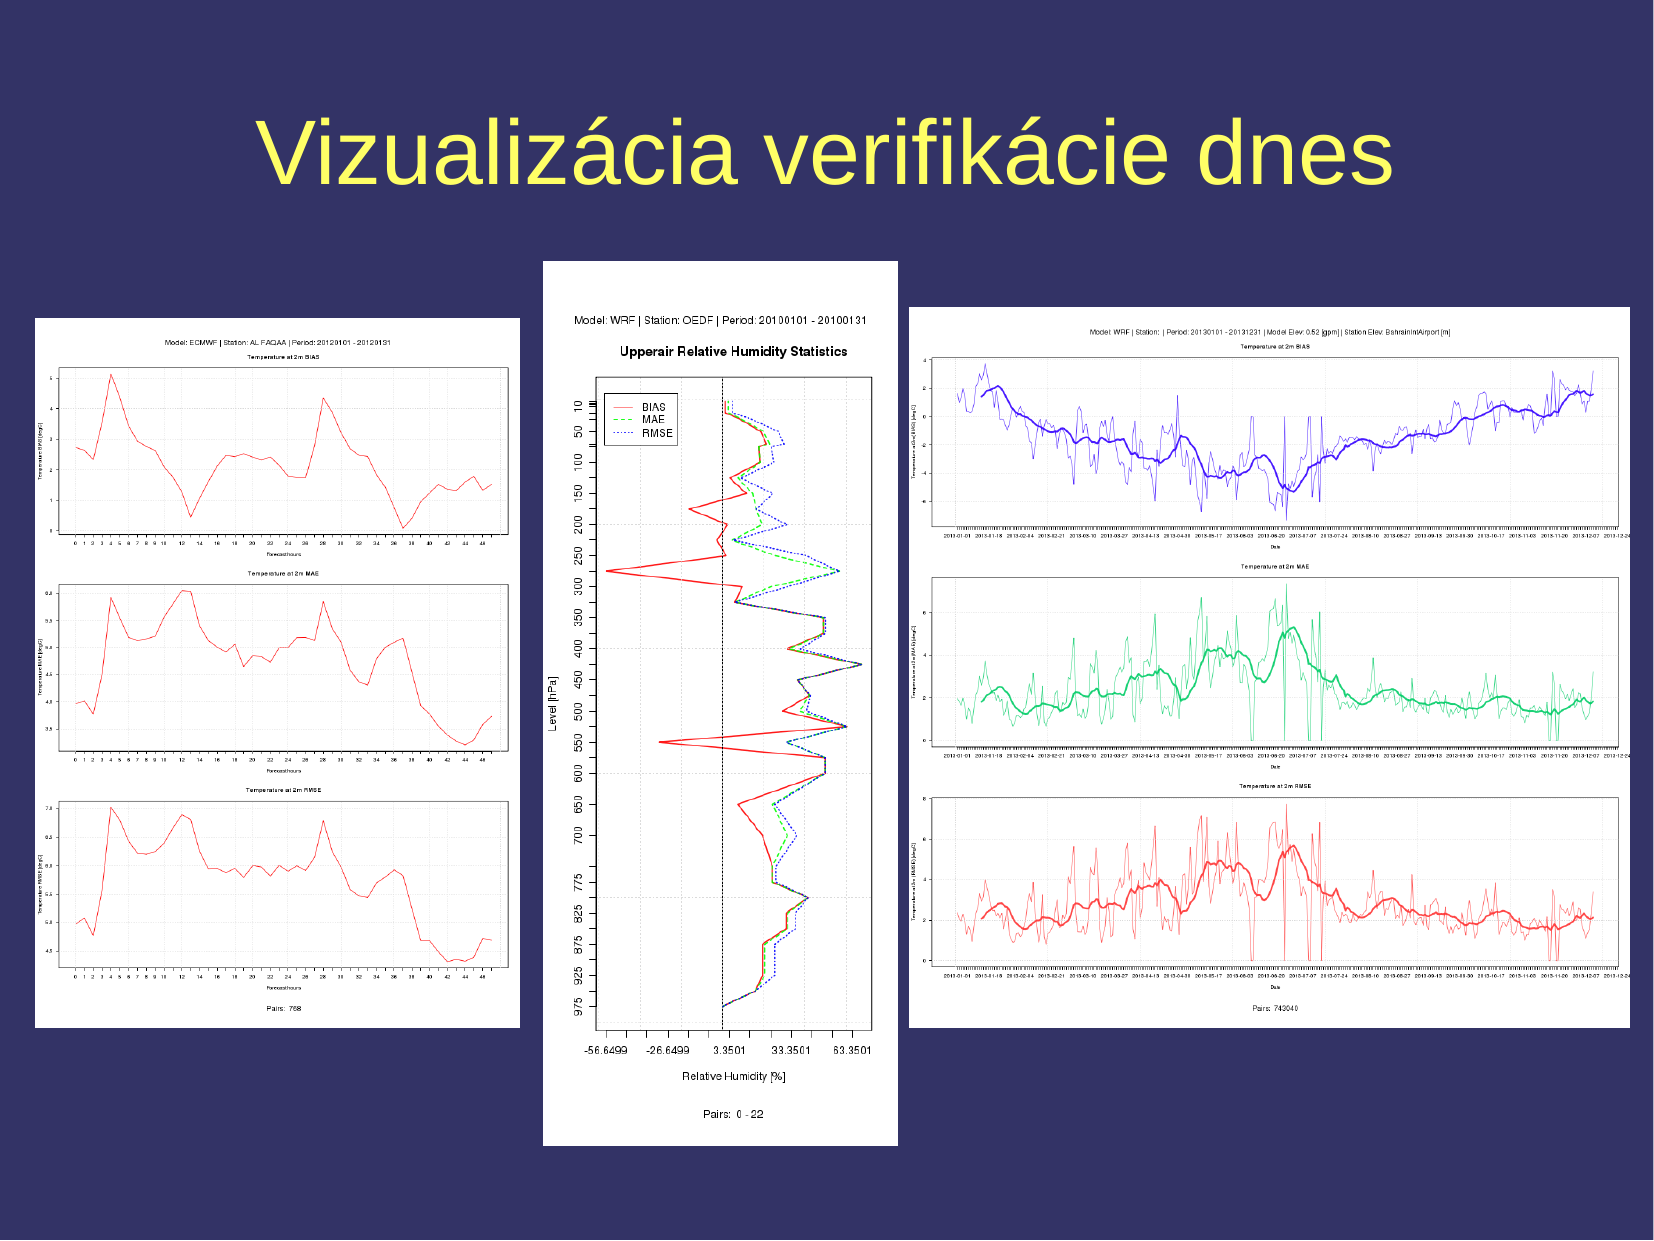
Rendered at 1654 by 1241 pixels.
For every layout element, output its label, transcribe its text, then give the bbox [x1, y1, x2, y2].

title Vizualizácia verifikácie dnes [82, 49, 1571, 257]
picture [35, 318, 520, 1028]
picture [909, 307, 1630, 1028]
picture [543, 261, 898, 1146]
